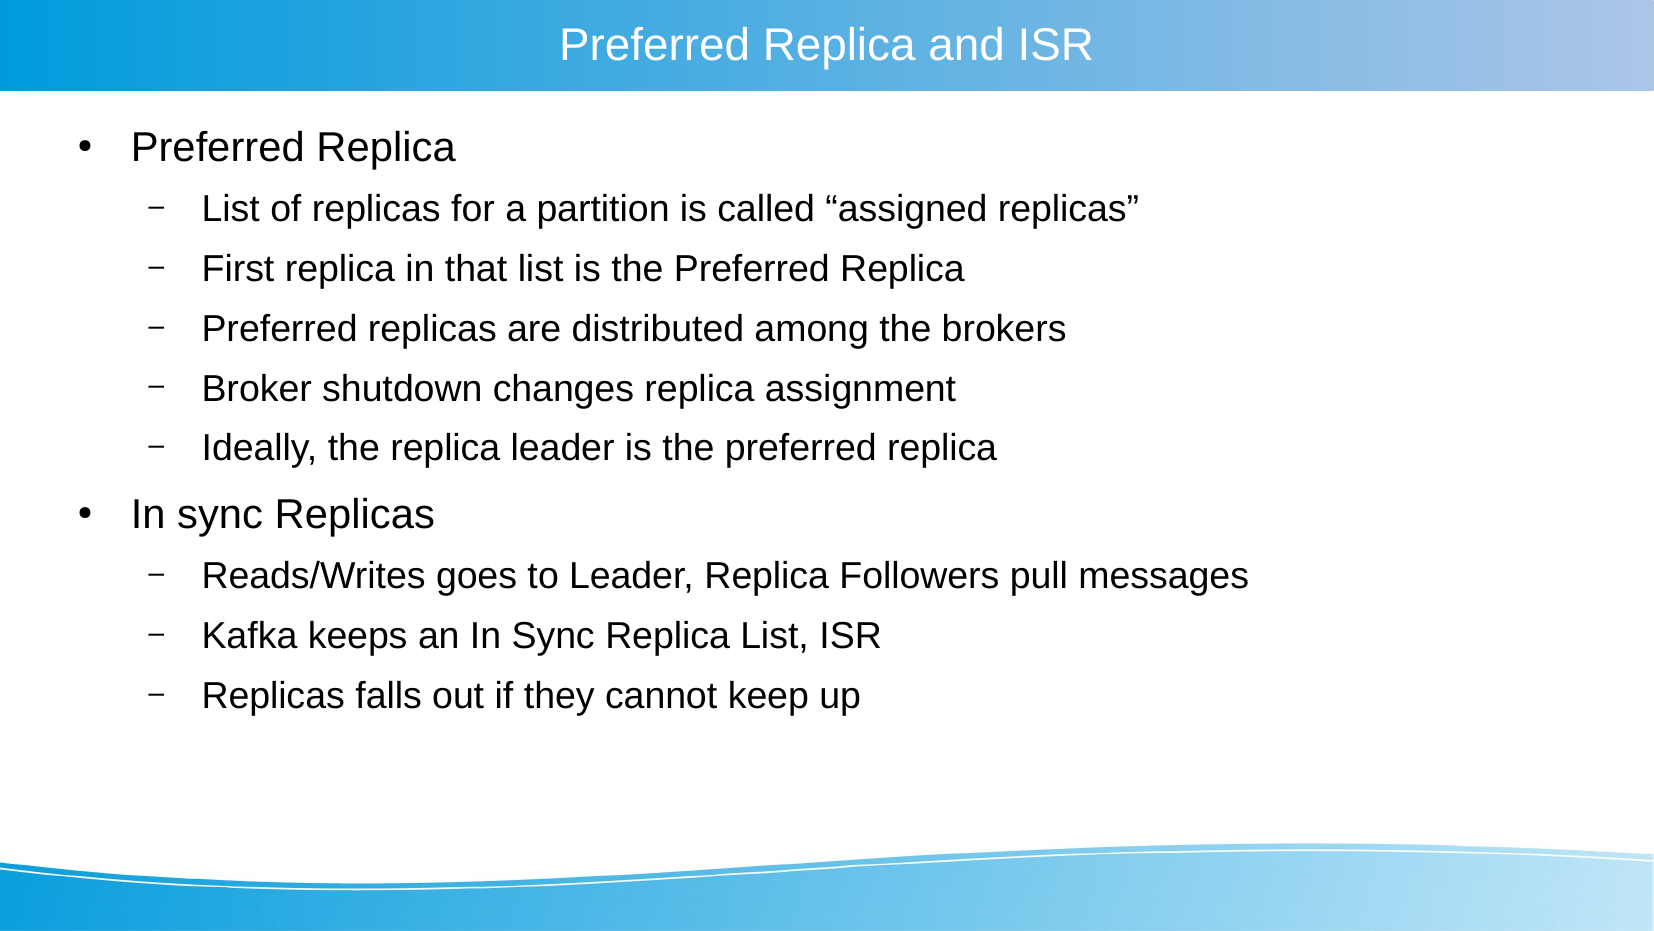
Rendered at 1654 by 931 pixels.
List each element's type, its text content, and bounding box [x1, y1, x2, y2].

picture [0, 843, 1654, 931]
list Preferred Replica List of replicas for a partition is called “assigned replicas” First replica in that list is the Preferred Replica Preferred replicas are distributed among the brokers Broker shutdown changes replica assignment Ideally, the replica leader is the preferred replica In sync Replicas Reads/Writes goes to Leader, Replica Followers pull messages Kafka keeps an In Sync Replica List, ISR Replicas falls out if they cannot keep up [60, 123, 1591, 833]
title Preferred Replica and ISR [82, 5, 1571, 85]
